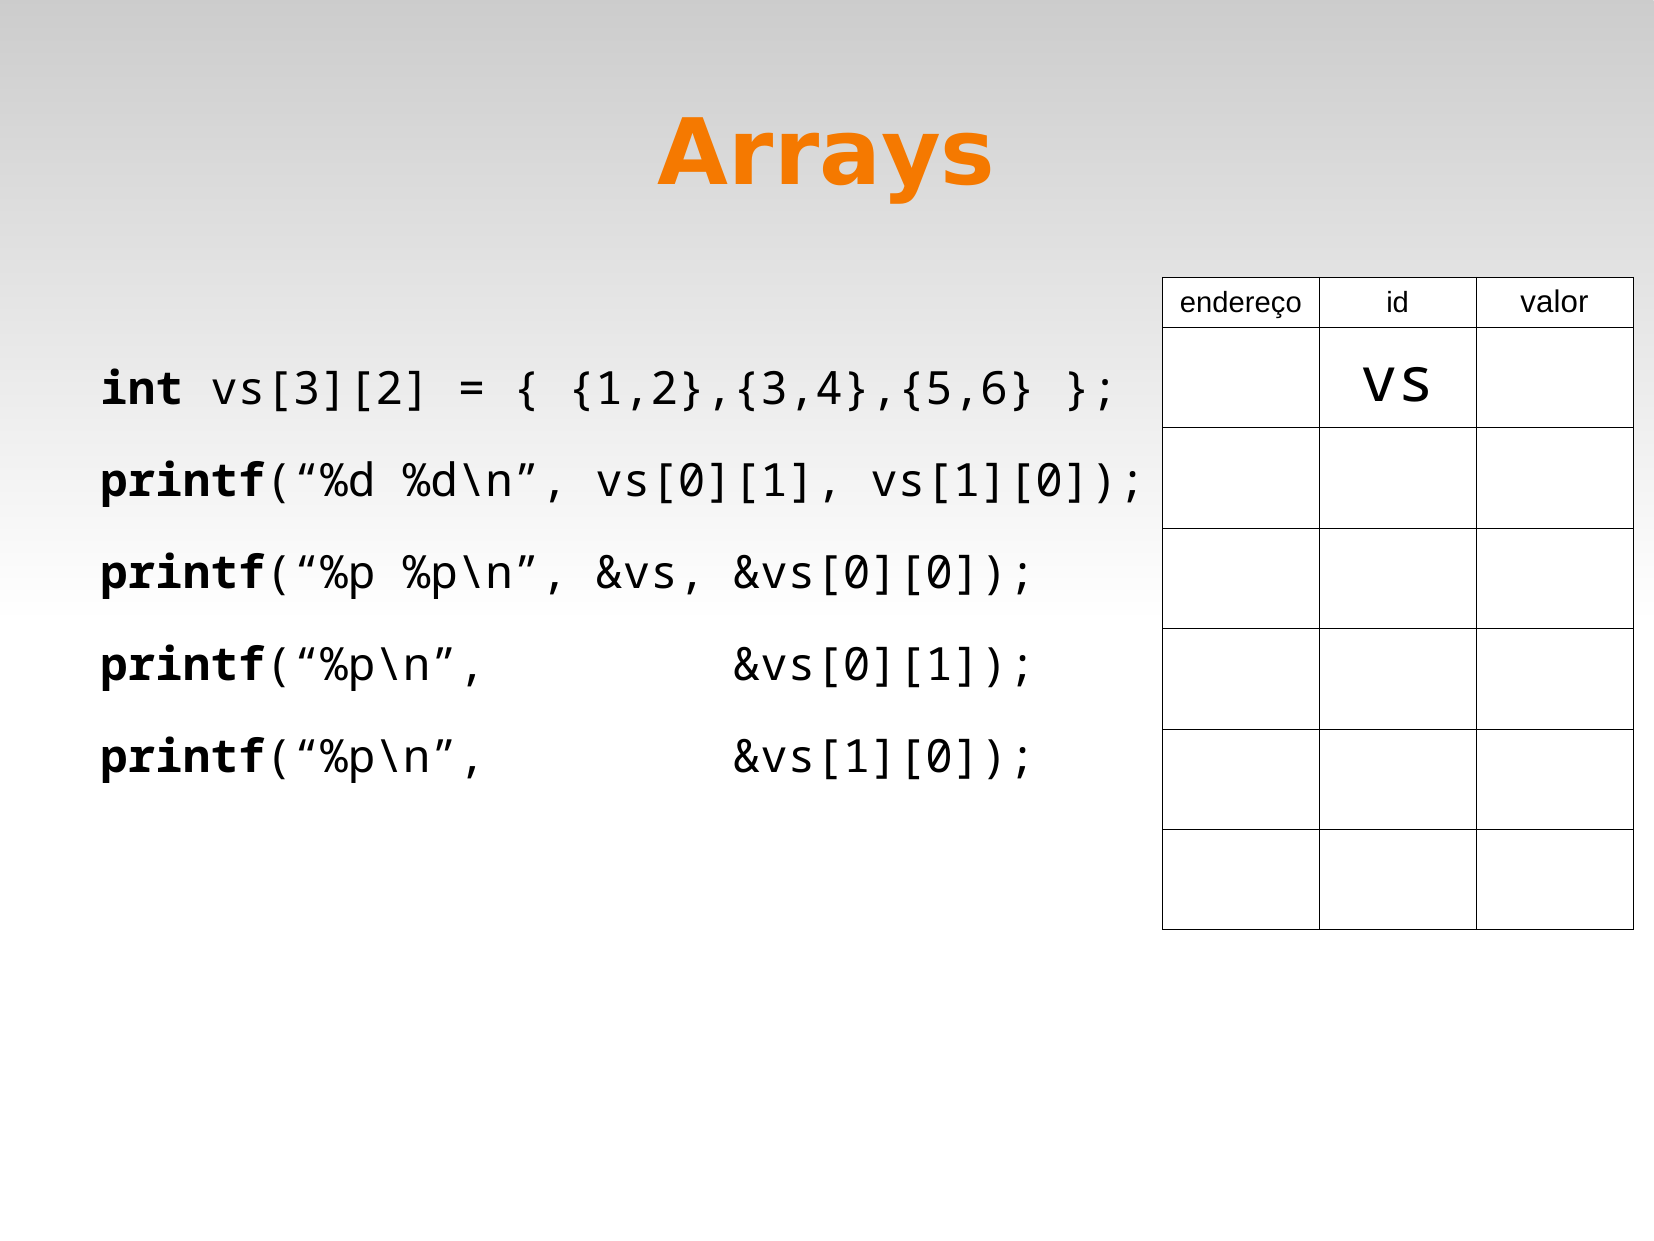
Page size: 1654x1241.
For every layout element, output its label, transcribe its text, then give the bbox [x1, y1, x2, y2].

table_cell [1477, 830, 1633, 929]
table_cell [1163, 629, 1319, 729]
table_cell [1320, 830, 1476, 929]
table_cell vs [1320, 328, 1476, 427]
table_cell [1320, 529, 1476, 628]
title Arrays [82, 49, 1571, 257]
table_cell [1320, 629, 1476, 729]
table_cell [1163, 428, 1319, 528]
table_cell [1477, 629, 1633, 729]
table_cell [1477, 730, 1633, 829]
table_header id [1320, 278, 1476, 327]
table_cell [1163, 529, 1319, 628]
table_cell [1163, 730, 1319, 829]
table_cell [1477, 428, 1633, 528]
list int vs[3][2] = { {1,2},{3,4},{5,6} }; printf(“%d %d\n”, vs[0][1], vs[1][0]); printf(“%p %p\n”, &vs, &vs[0][0]); printf(“%p\n”, &vs[0][1]); printf(“%p\n”, &vs[1][0]); [0, 355, 1447, 1189]
table_cell [1320, 730, 1476, 829]
table_cell [1163, 328, 1319, 427]
table_header valor [1477, 278, 1633, 327]
table_cell [1320, 428, 1476, 528]
table_cell [1477, 328, 1633, 427]
table_cell [1163, 830, 1319, 929]
table_header endereço [1163, 278, 1319, 327]
table_cell [1477, 529, 1633, 628]
